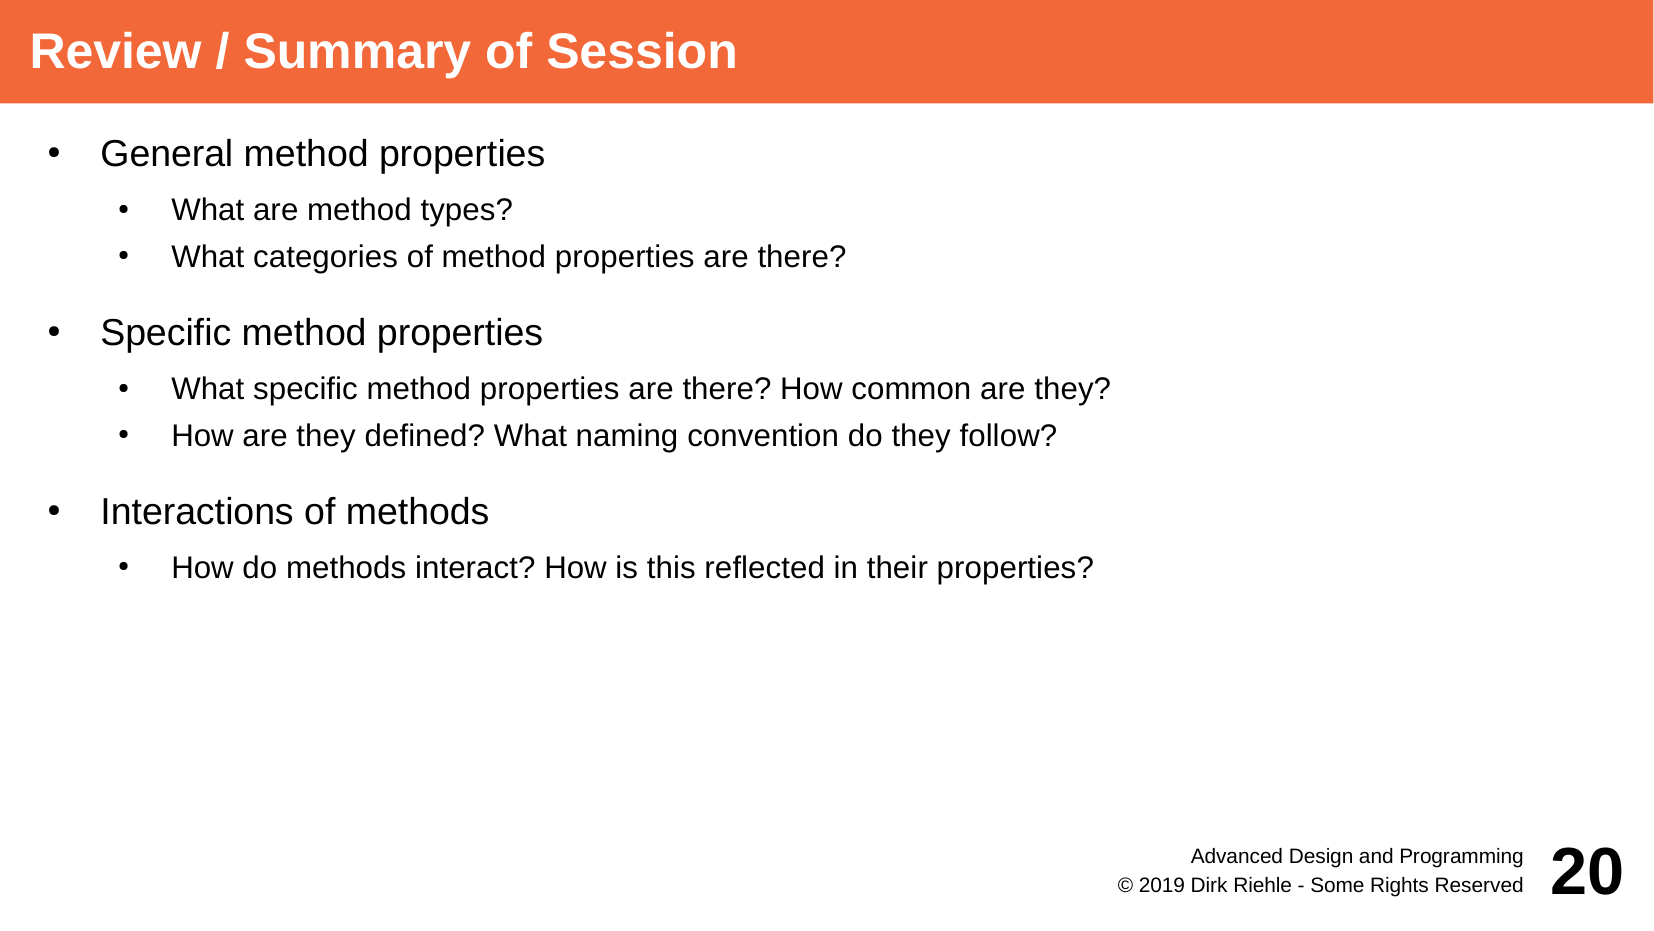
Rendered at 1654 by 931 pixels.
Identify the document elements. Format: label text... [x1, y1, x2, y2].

title Review / Summary of Session [0, 0, 1654, 104]
list General method properties What are method types? What categories of method properties are there? Specific method properties What specific method properties are there? How common are they? How are they defined? What naming convention do they follow? Interactions of methods How do methods interact? How is this reflected in their properties? [29, 132, 1625, 813]
